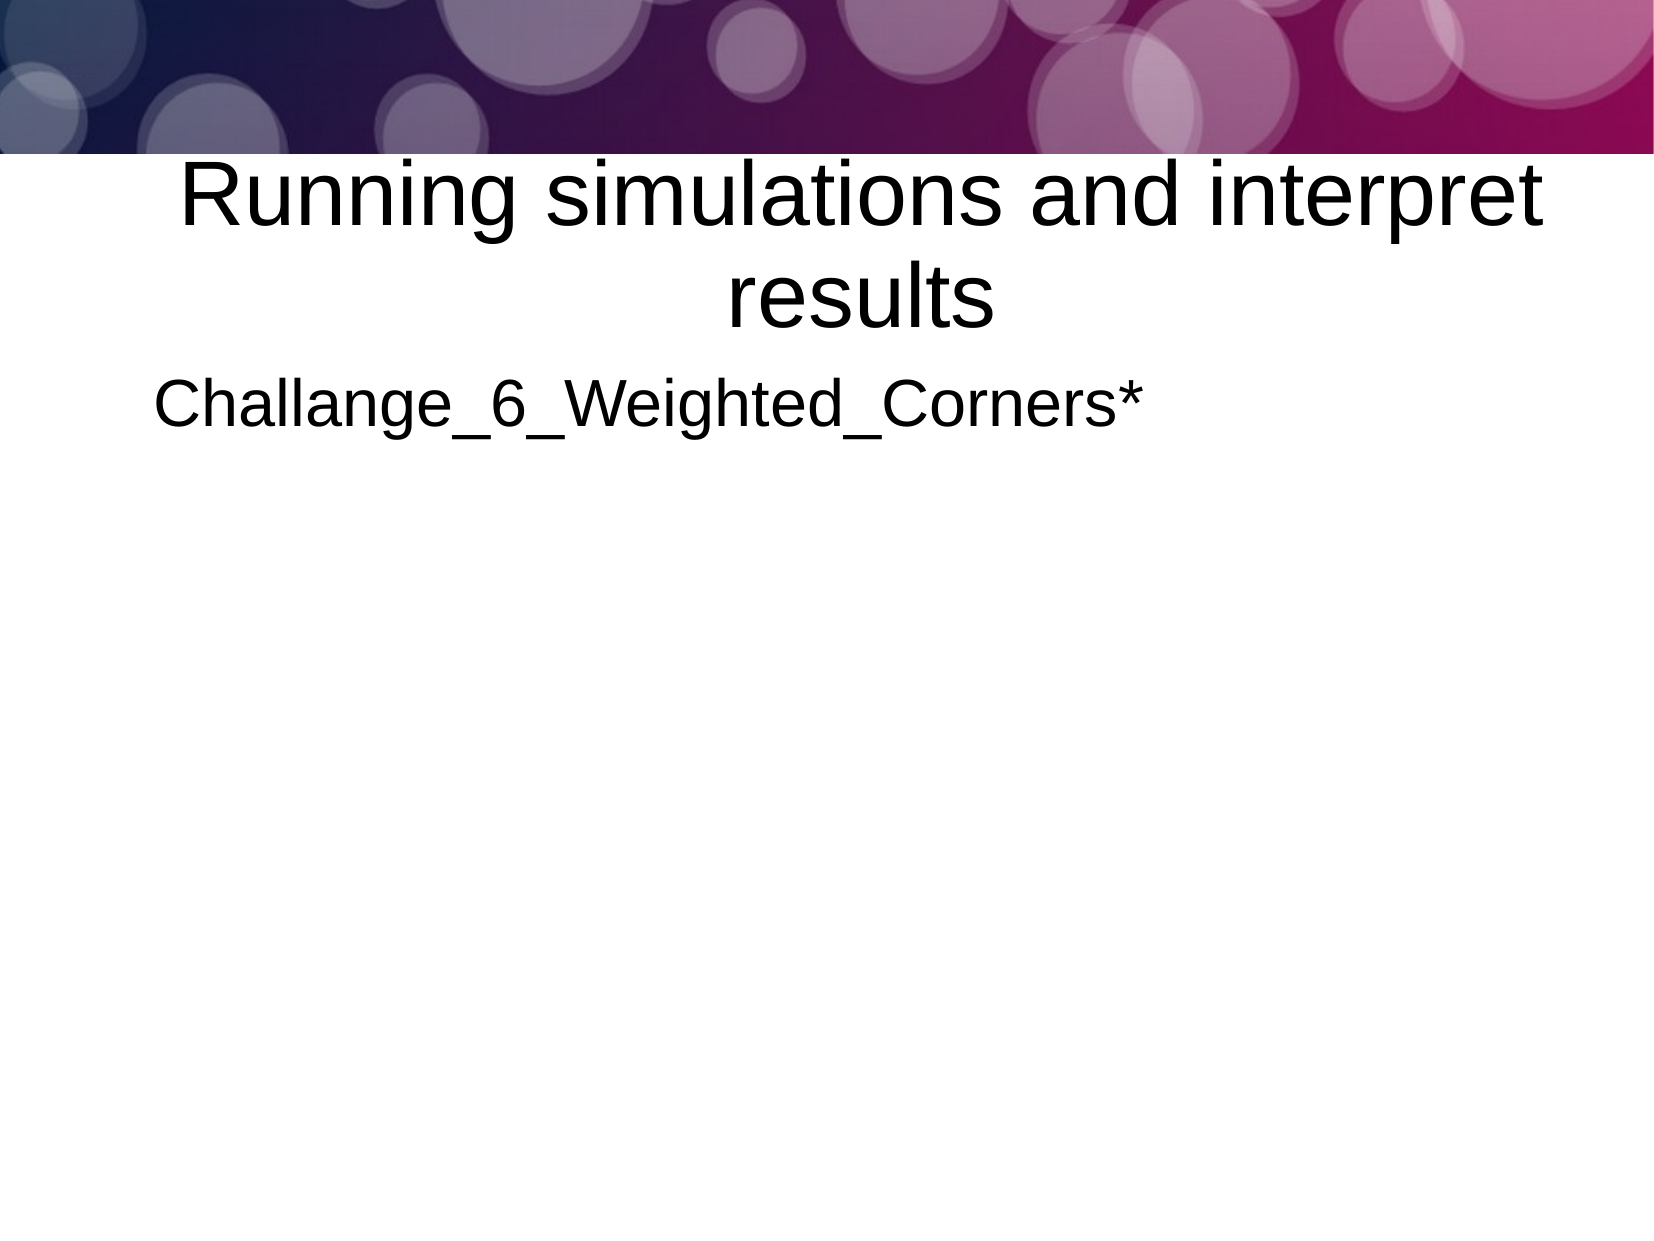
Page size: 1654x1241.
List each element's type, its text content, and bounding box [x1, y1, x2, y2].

picture [0, 0, 1654, 154]
title Running simulations and interpret results [82, 142, 1571, 348]
list Challange_6_Weighted_Corners* [82, 366, 1571, 1087]
